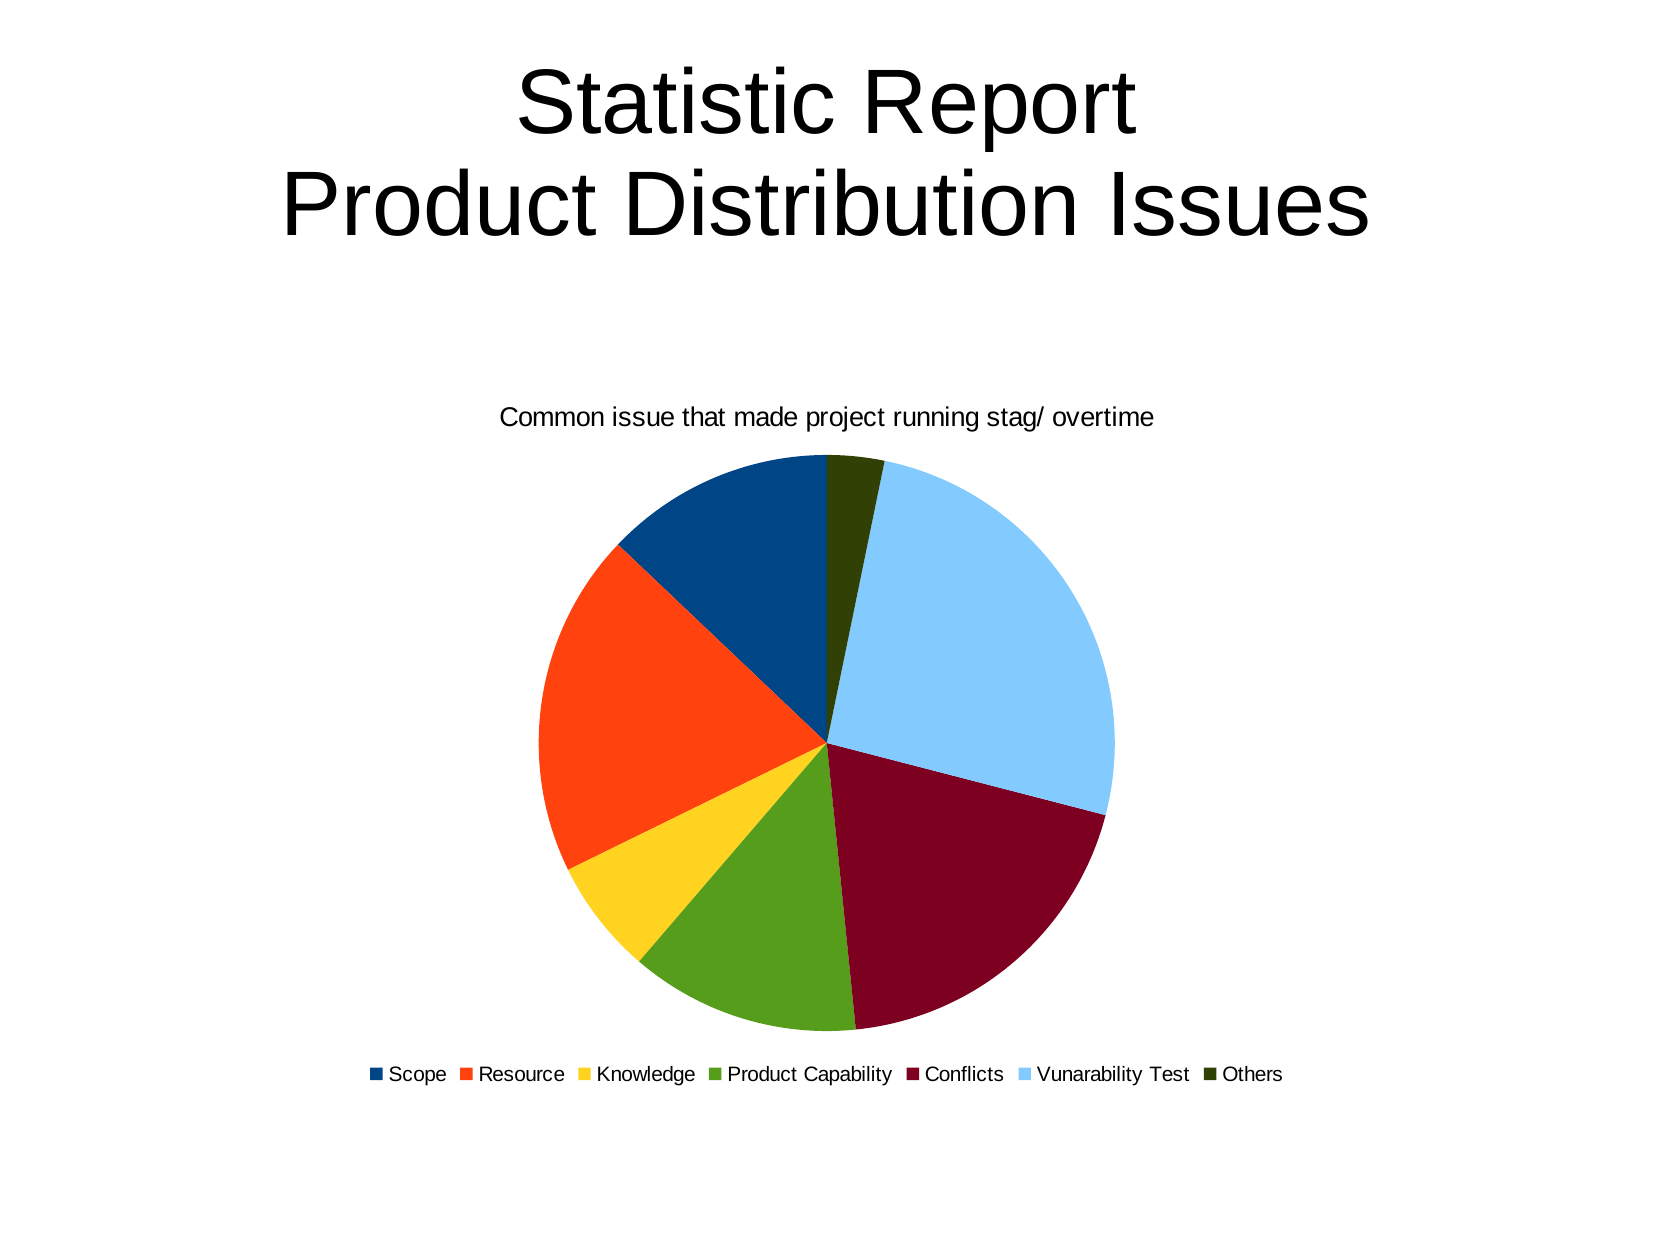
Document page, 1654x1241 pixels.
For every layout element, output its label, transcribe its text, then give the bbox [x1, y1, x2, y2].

chart [82, 372, 1572, 1092]
title Statistic Report Product Distribution Issues [82, 49, 1571, 257]
